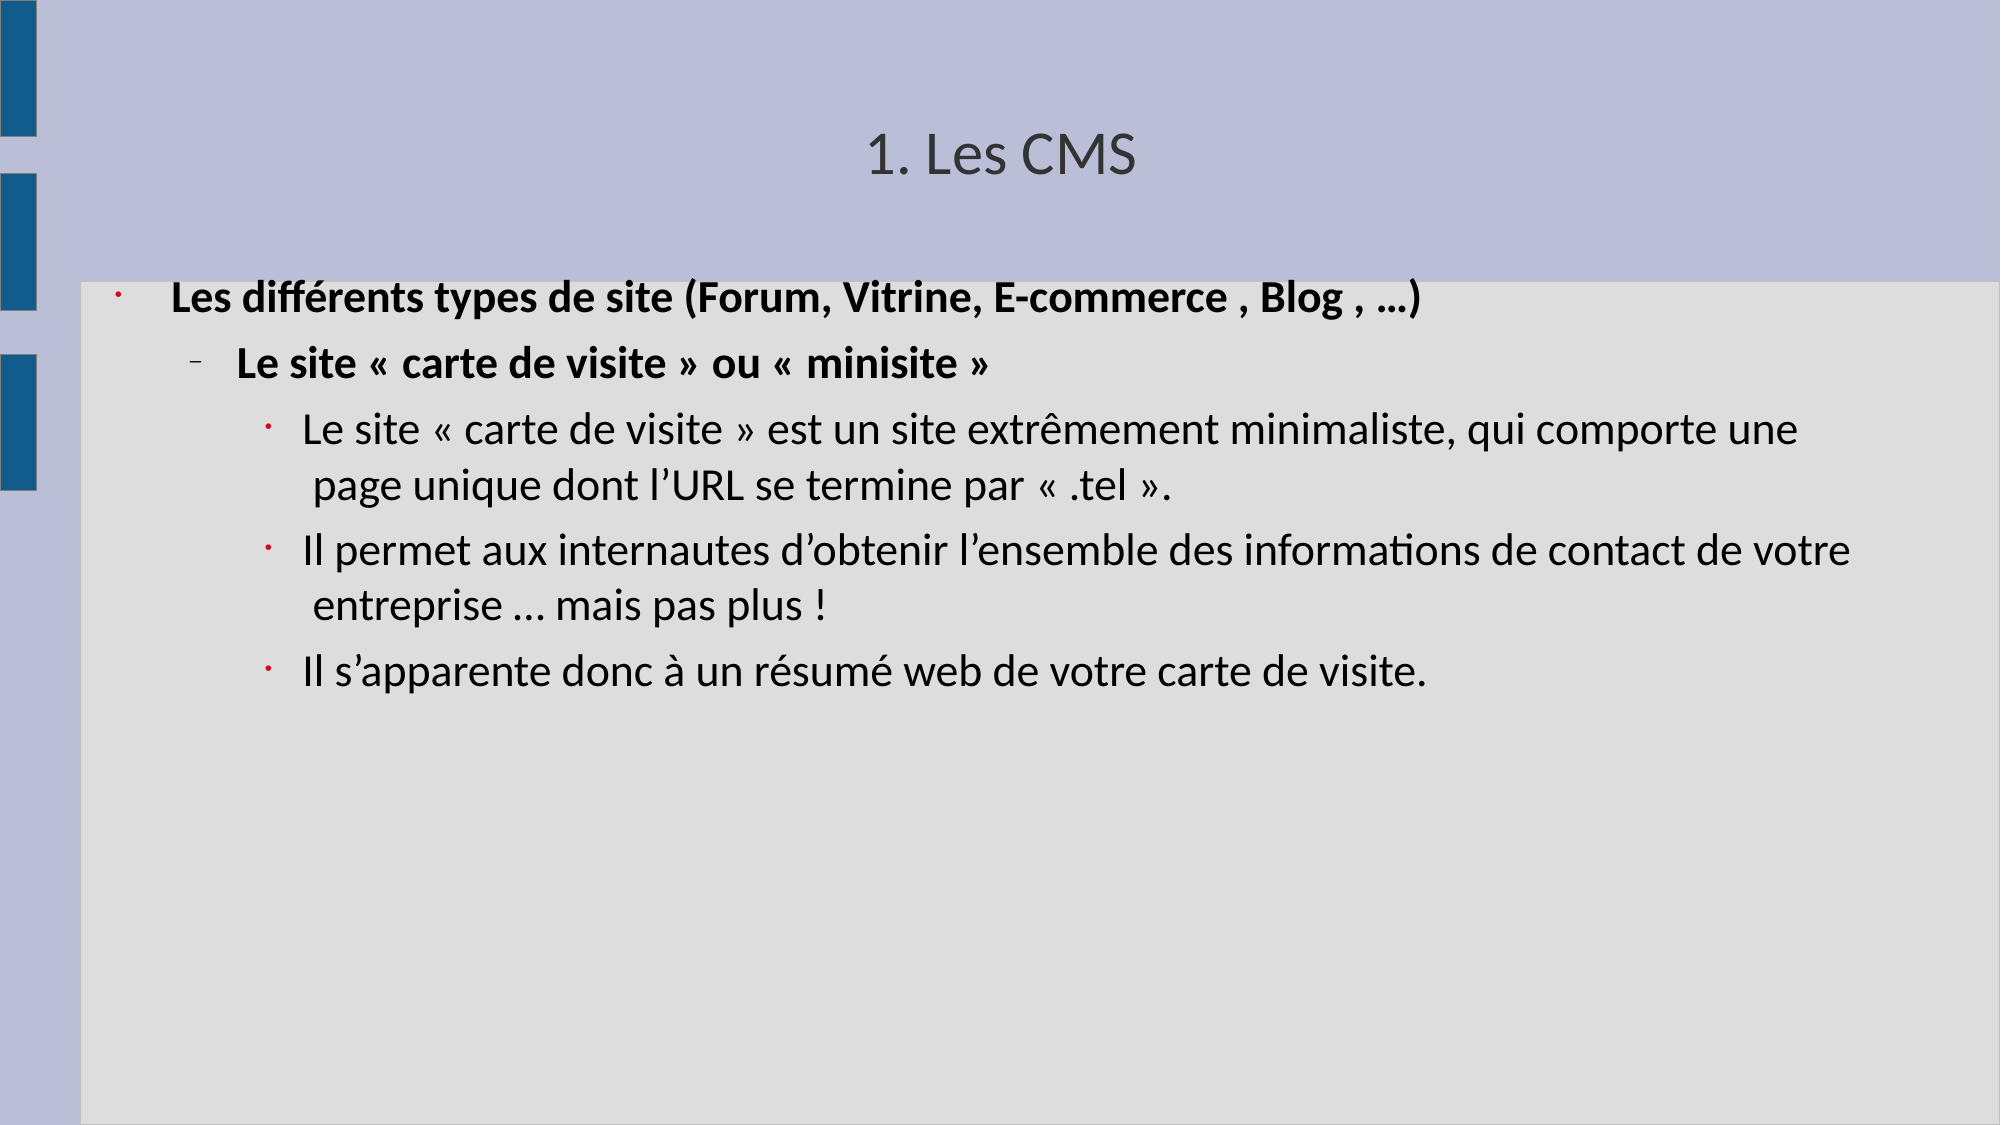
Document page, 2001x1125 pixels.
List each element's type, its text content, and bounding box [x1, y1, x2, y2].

title 1. Les CMS [859, 109, 1141, 254]
text_box Les différents types de site (Forum, Vitrine, E-commerce , Blog , …) Le site « carte de visite » ou « minisite » Le site « carte de visite » est un site extrêmement minimaliste, qui comporte une page unique dont l’URL se termine par « .tel ». Il permet aux internautes d’obtenir l’ensemble des informations de contact de votre entreprise … mais pas plus ! Il s’apparente donc à un résumé web de votre carte de visite. [112, 254, 1858, 697]
